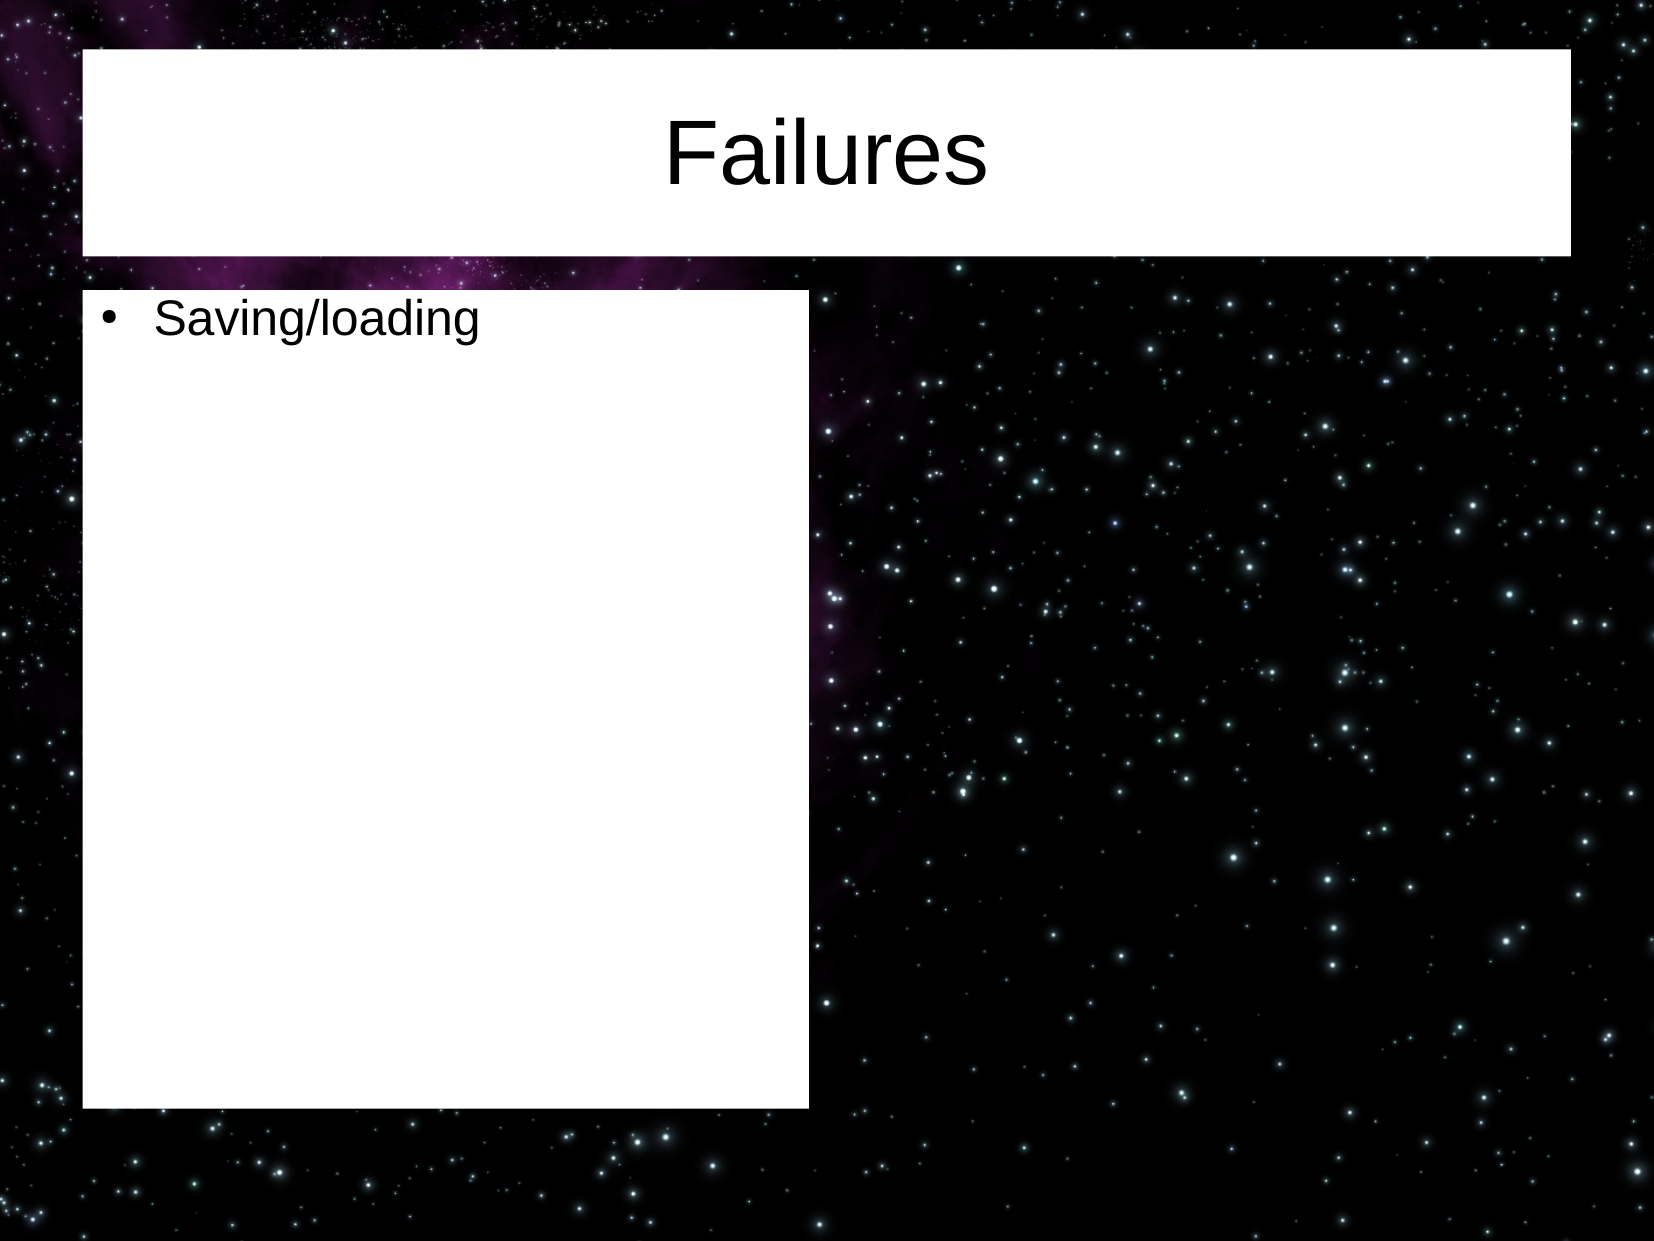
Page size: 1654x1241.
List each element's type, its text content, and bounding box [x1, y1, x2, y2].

title Failures [82, 49, 1571, 257]
list Saving/loading [82, 290, 809, 1109]
picture [0, 0, 1654, 1241]
